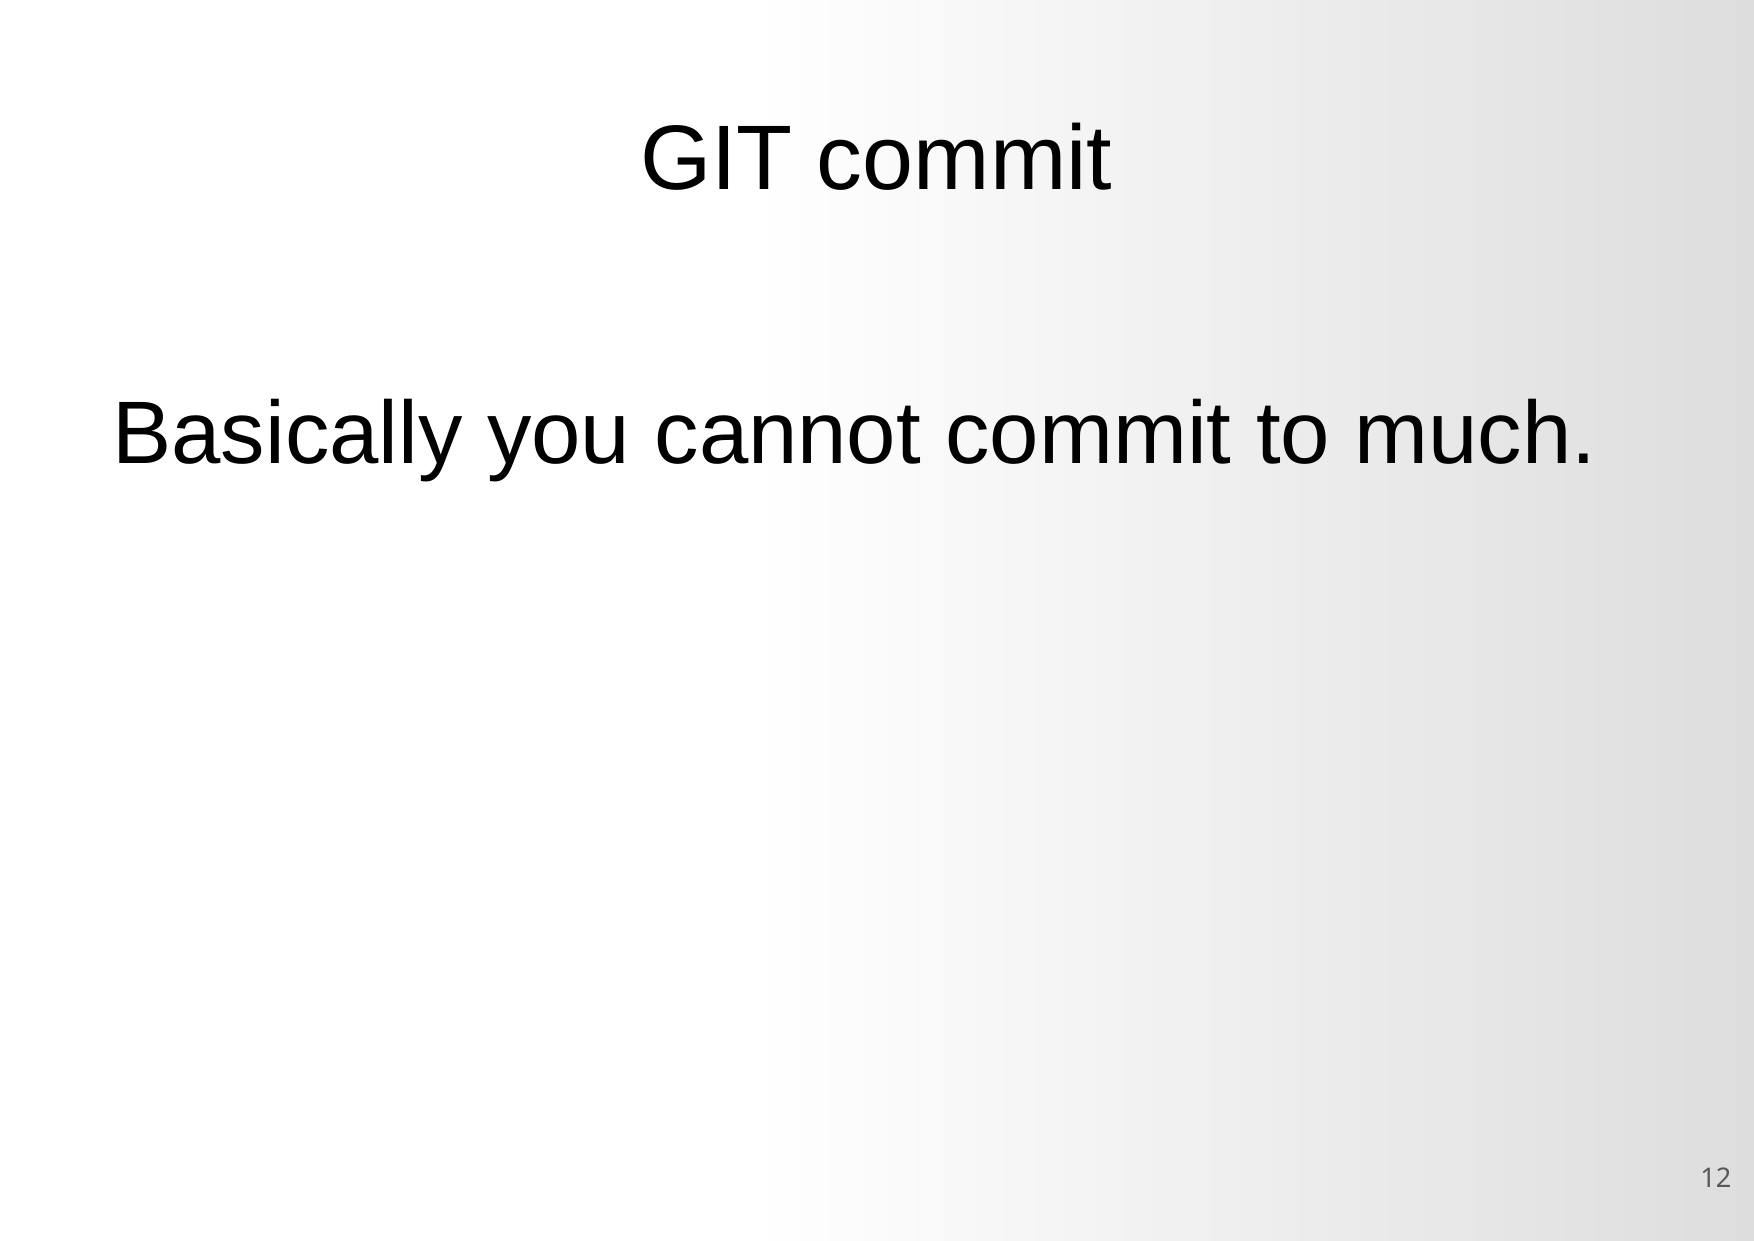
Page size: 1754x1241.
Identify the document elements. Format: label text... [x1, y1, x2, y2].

list Basically you cannot commit to much. [87, 290, 1667, 1010]
title GIT commit [87, 49, 1667, 257]
slide_number <number> [1641, 1145, 1747, 1241]
